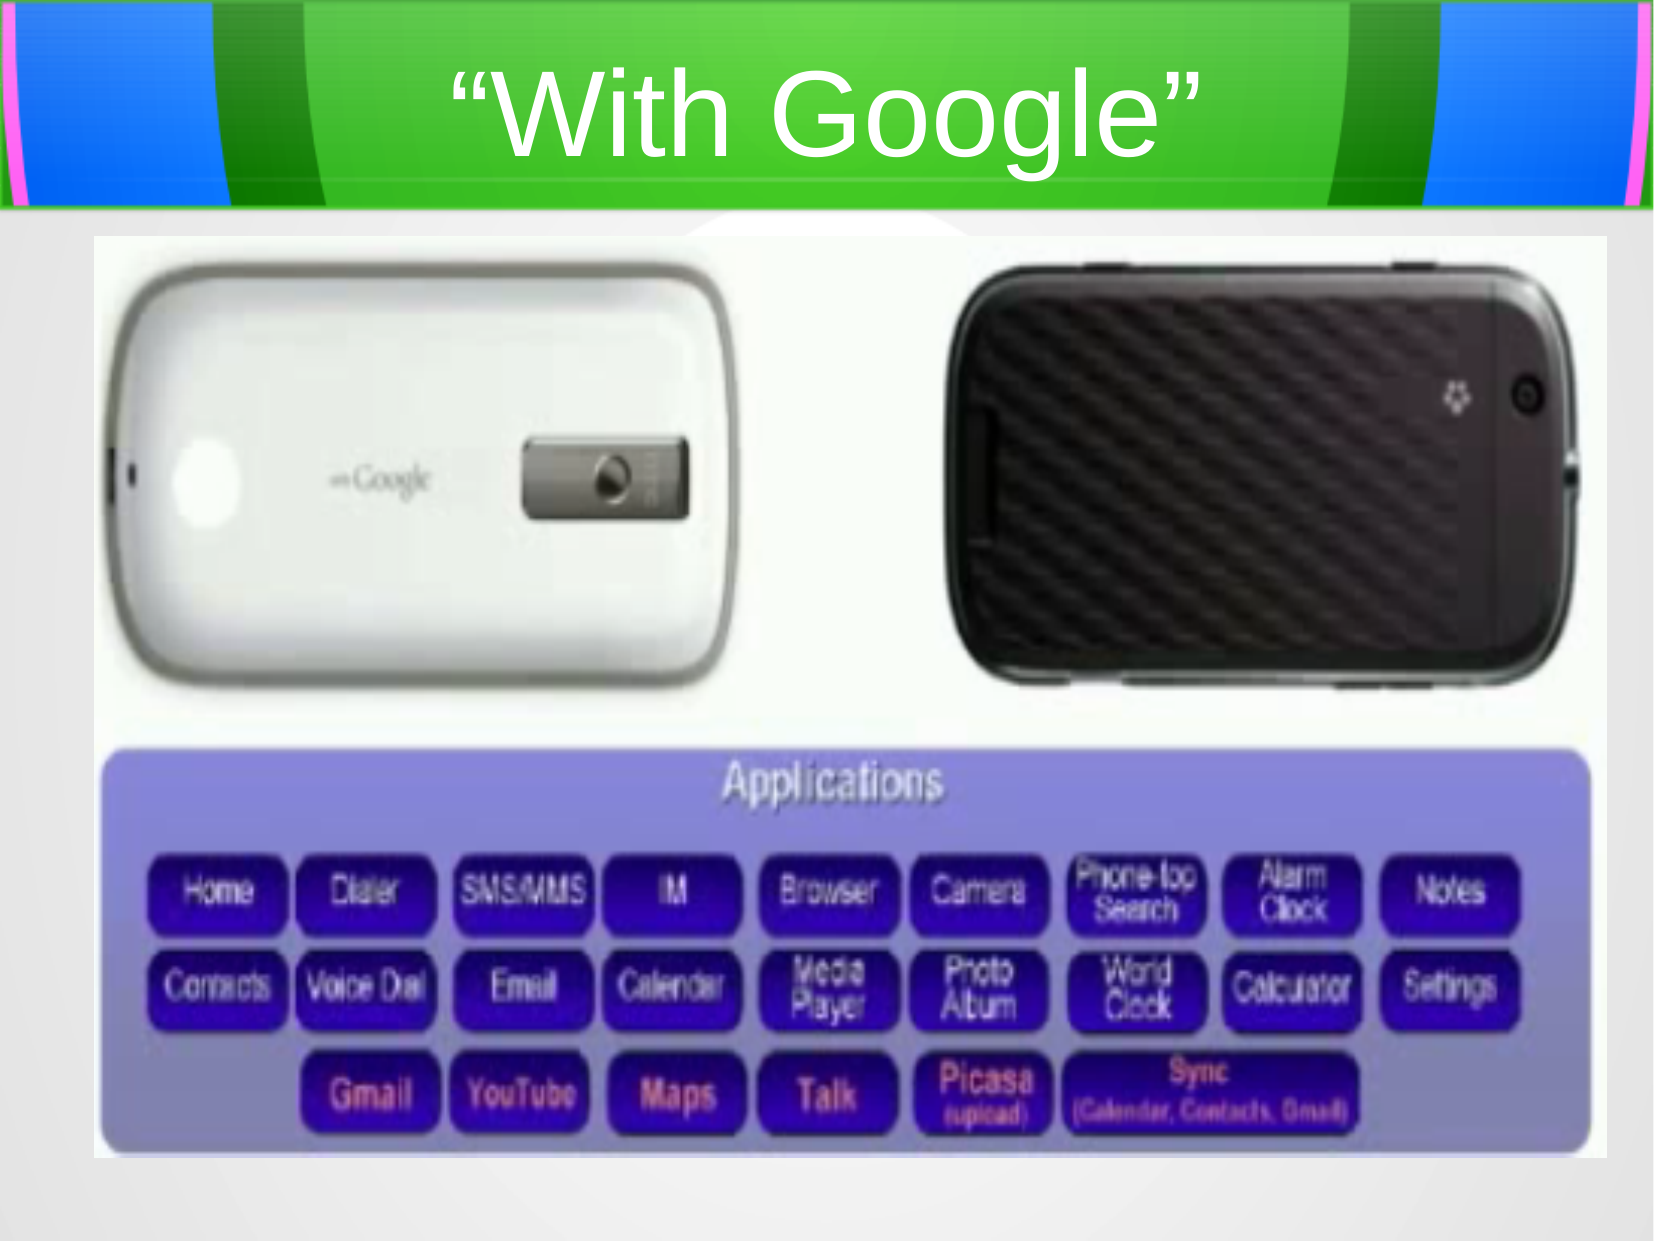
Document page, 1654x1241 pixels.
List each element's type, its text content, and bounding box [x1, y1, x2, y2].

picture [0, 0, 1654, 1241]
title “With Google” [82, 45, 1571, 183]
